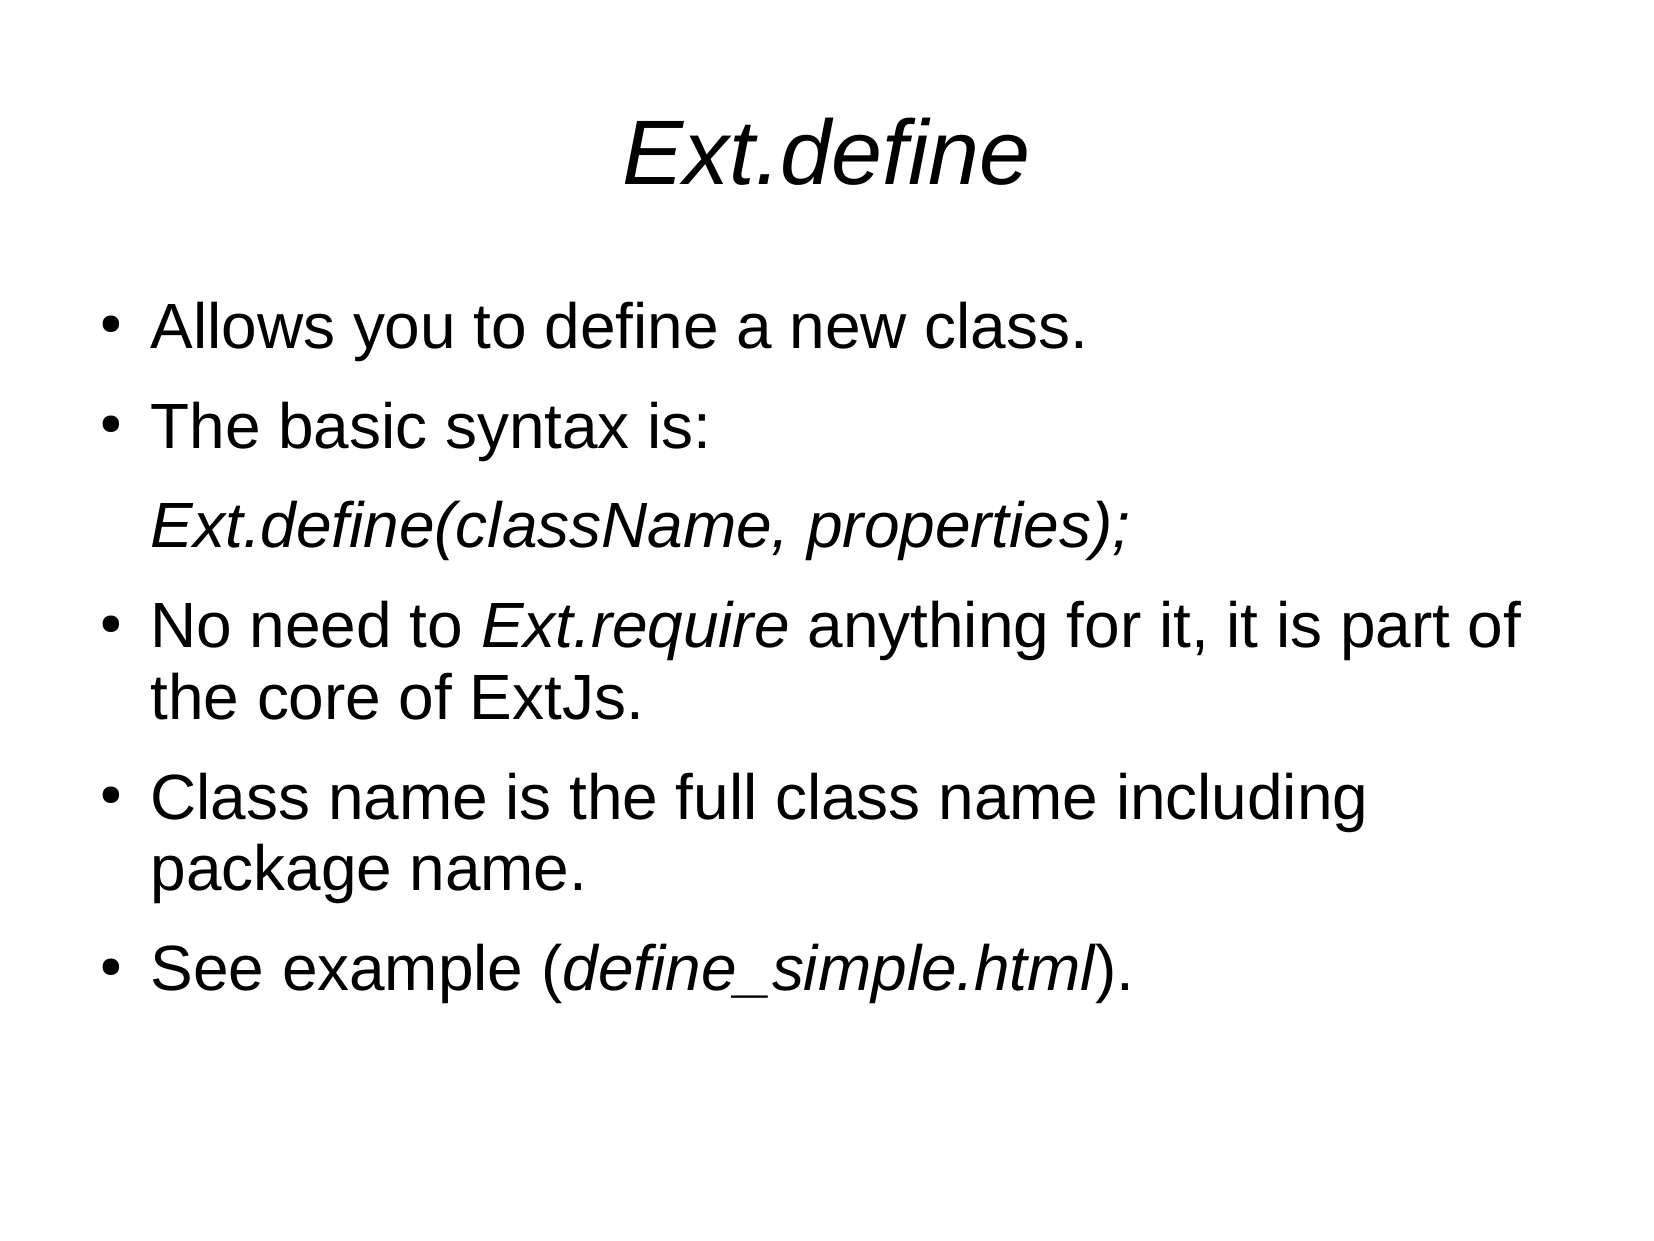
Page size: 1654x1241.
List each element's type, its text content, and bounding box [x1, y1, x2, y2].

title Ext.define [82, 49, 1571, 257]
list Allows you to define a new class. The basic syntax is: Ext.define(className, properties); No need to Ext.require anything for it, it is part of the core of ExtJs. Class name is the full class name including package name. See example (define_simple.html). [82, 290, 1538, 1010]
